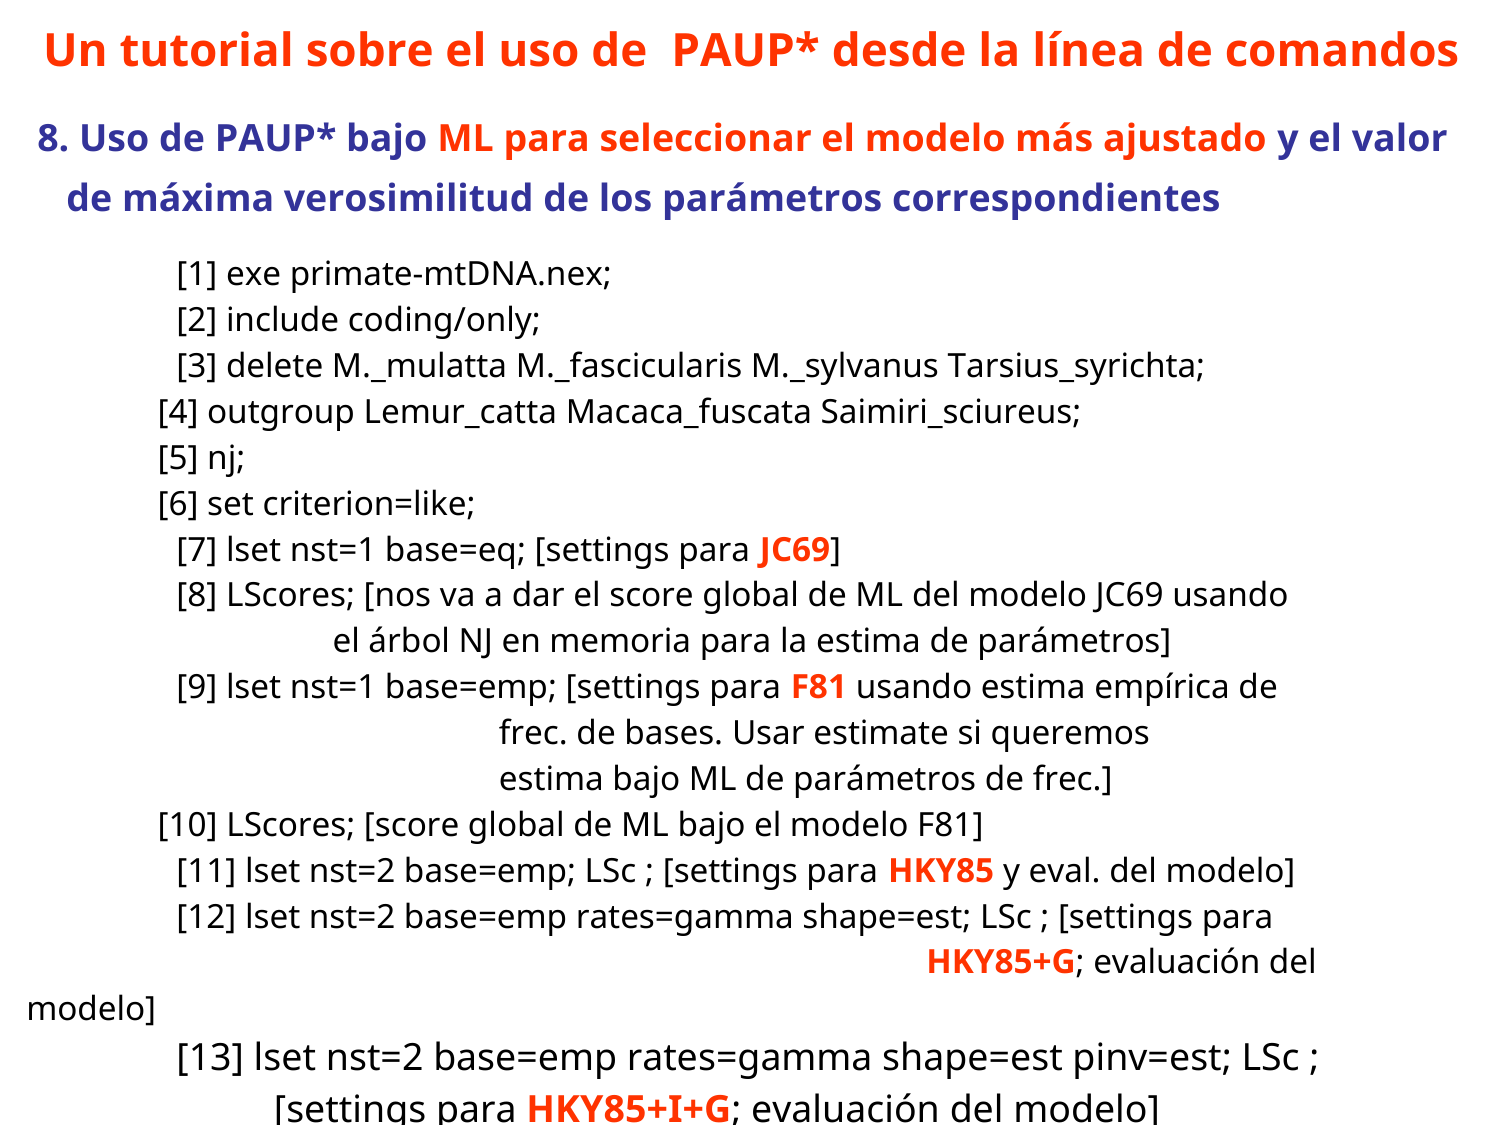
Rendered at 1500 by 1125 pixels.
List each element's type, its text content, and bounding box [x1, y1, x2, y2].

text_box Un tutorial sobre el uso de PAUP* desde la línea de comandos [28, 13, 1475, 84]
text_box 8. Uso de PAUP* bajo ML para seleccionar el modelo más ajustado y el valor de máxima verosimilitud de los parámetros correspondientes [22, 90, 1500, 227]
text_box [1] exe primate-mtDNA.nex; [2] include coding/only; [3] delete M._mulatta M._fascicularis M._sylvanus Tarsius_syrichta; [4] outgroup Lemur_catta Macaca_fuscata Saimiri_sciureus; [5] nj; [6] set criterion=like; [7] lset nst=1 base=eq; [settings para JC69] [8] LScores; [nos va a dar el score global de ML del modelo JC69 usando el árbol NJ en memoria para la estima de parámetros] [9] lset nst=1 base=emp; [settings para F81 usando estima empírica de frec. de bases. Usar estimate si queremos estima bajo ML de parámetros de frec.] [10] LScores; [score global de ML bajo el modelo F81] [11] lset nst=2 base=emp; LSc ; [settings para HKY85 y eval. del modelo] [12] lset nst=2 base=emp rates=gamma shape=est; LSc ; [settings para HKY85+G; evaluación del modelo] [13] lset nst=2 base=emp rates=gamma shape=est pinv=est; LSc ; [settings para HKY85+I+G; evaluación del modelo] [11, 238, 1459, 1125]
